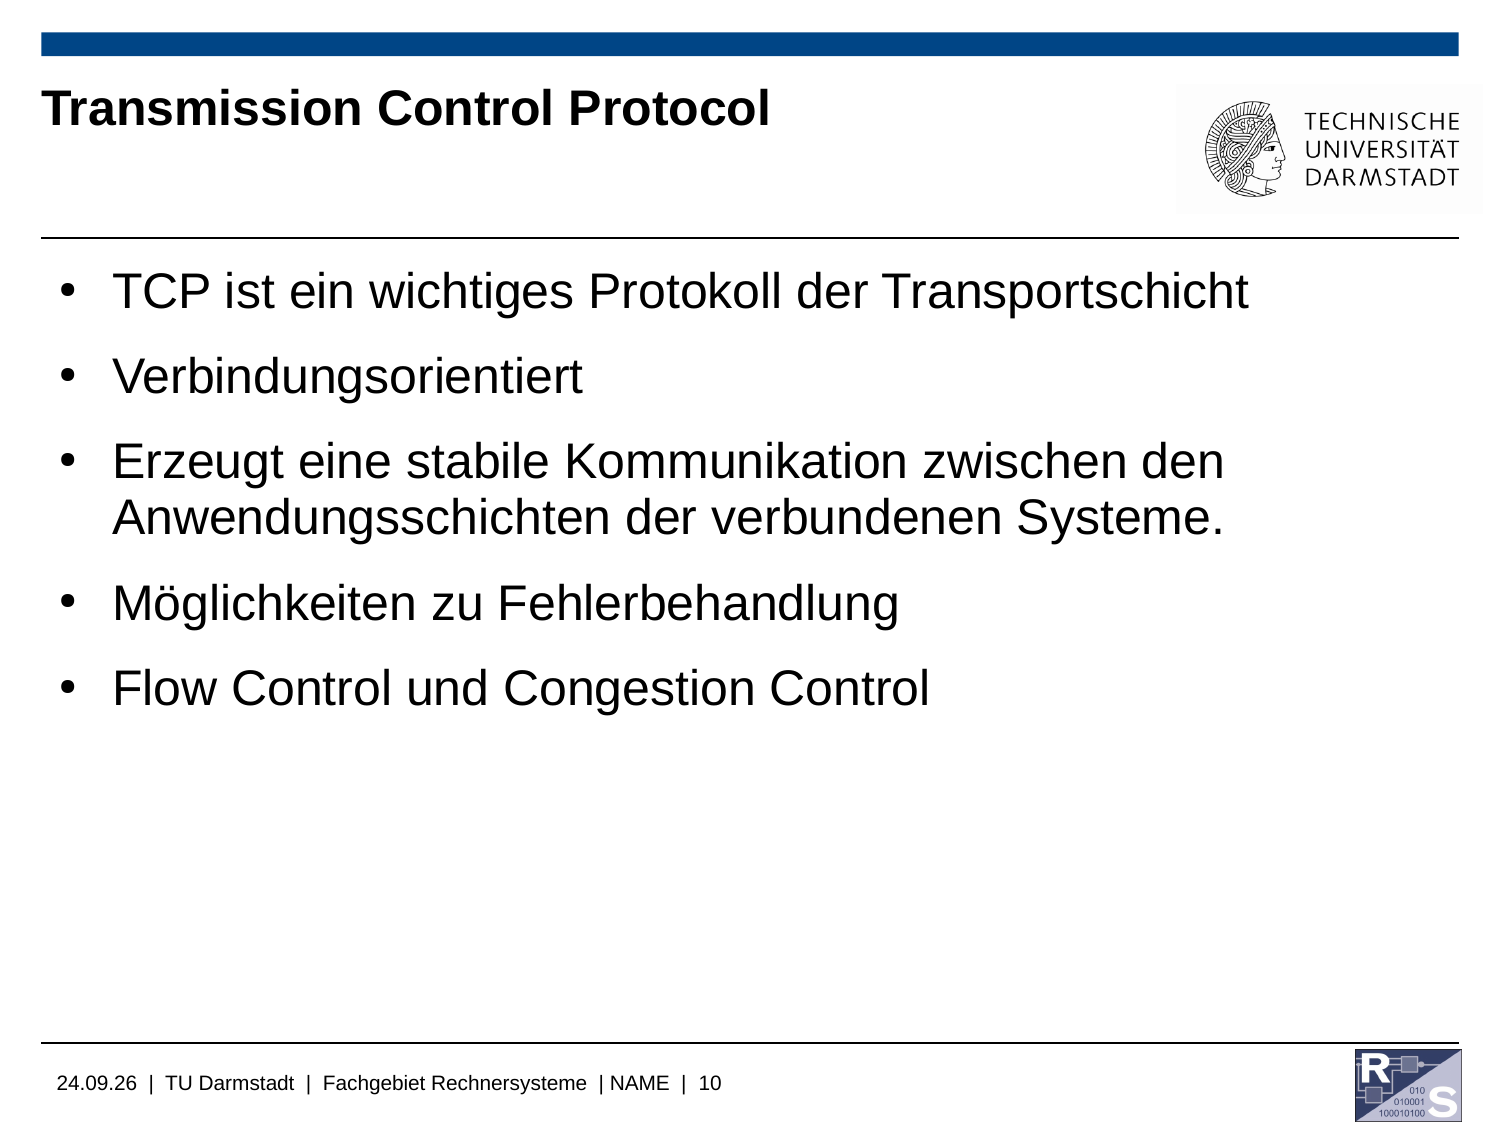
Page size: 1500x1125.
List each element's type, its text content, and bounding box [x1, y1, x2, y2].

picture [1355, 1049, 1462, 1122]
title Transmission Control Protocol [41, 32, 1131, 183]
list TCP ist ein wichtiges Protokoll der Transportschicht Verbindungsorientiert Erzeugt eine stabile Kommunikation zwischen den Anwendungsschichten der verbundenen Systeme. Möglichkeiten zu Fehlerbehandlung Flow Control und Congestion Control [41, 263, 1455, 1032]
